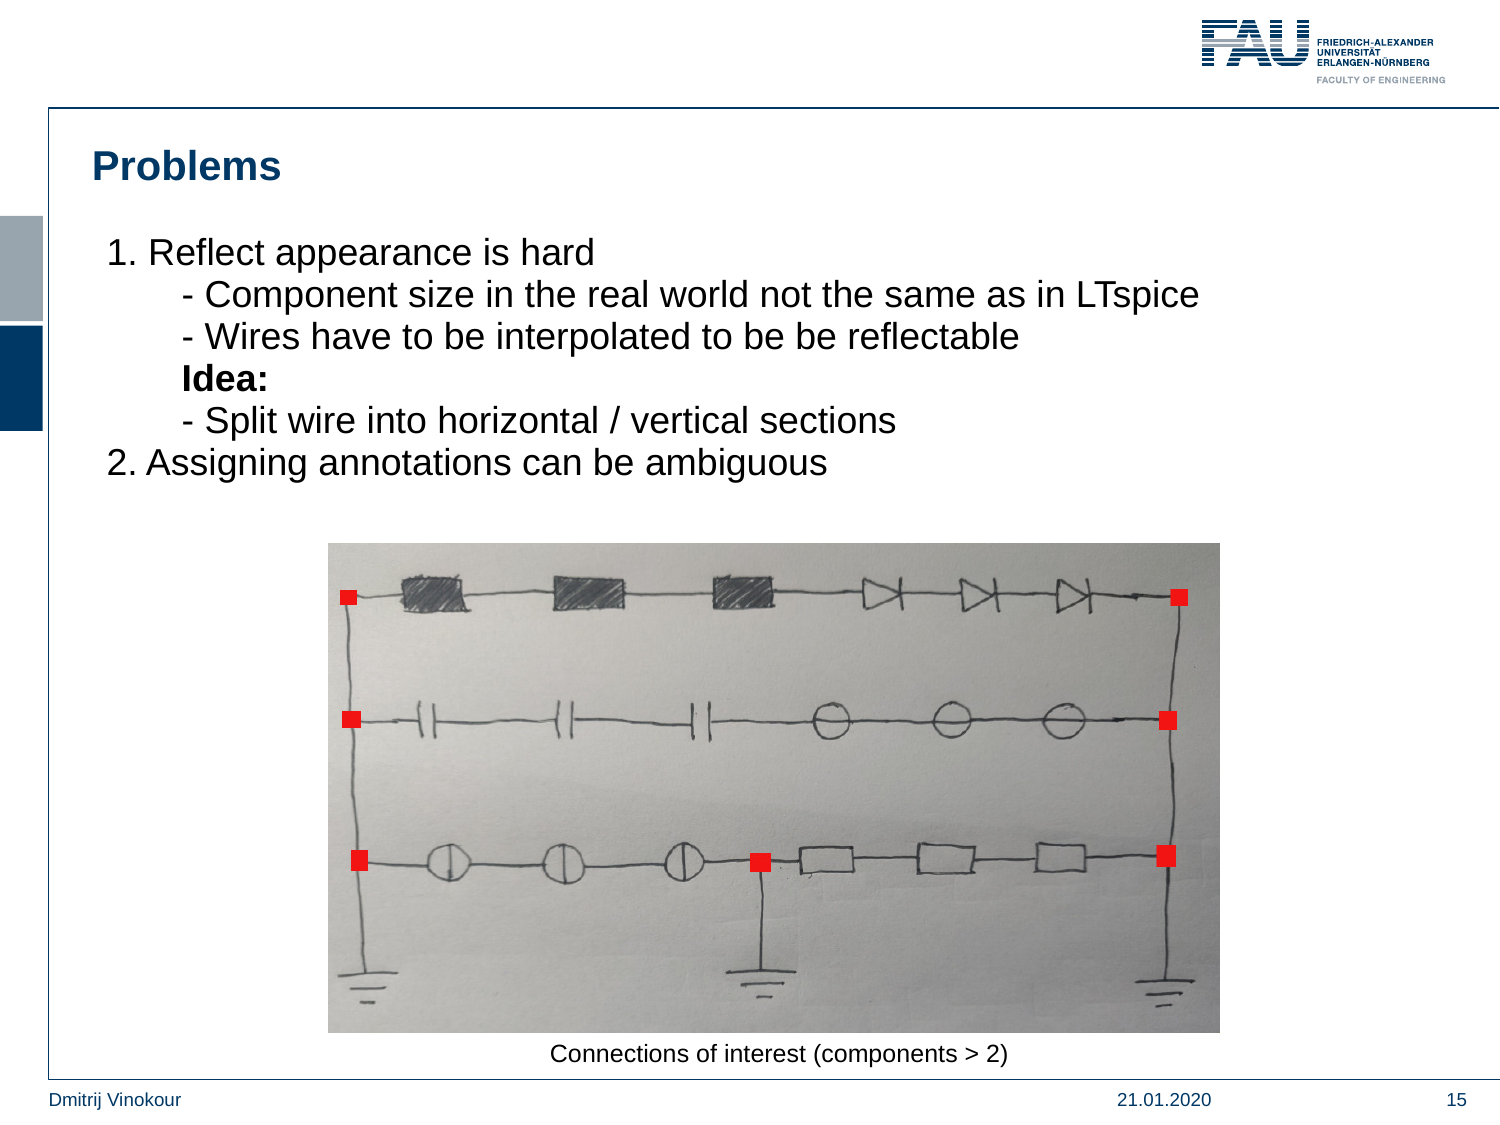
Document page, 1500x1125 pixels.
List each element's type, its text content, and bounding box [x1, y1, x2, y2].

text_box 21.01.2020 [1117, 1087, 1294, 1119]
text_box 1. Reflect appearance is hard - Component size in the real world not the same as in LTspice - Wires have to be interpolated to be be reflectable Idea: - Split wire into horizontal / vertical sections 2. Assigning annotations can be ambiguous [91, 223, 1460, 533]
text_box Connections of interest (components > 2) [535, 1031, 1025, 1075]
text_box <number> [1349, 1087, 1468, 1119]
picture [328, 543, 1220, 1033]
text_box Problems [91, 139, 1460, 223]
text_box Dmitrij Vinokour [48, 1087, 1053, 1119]
